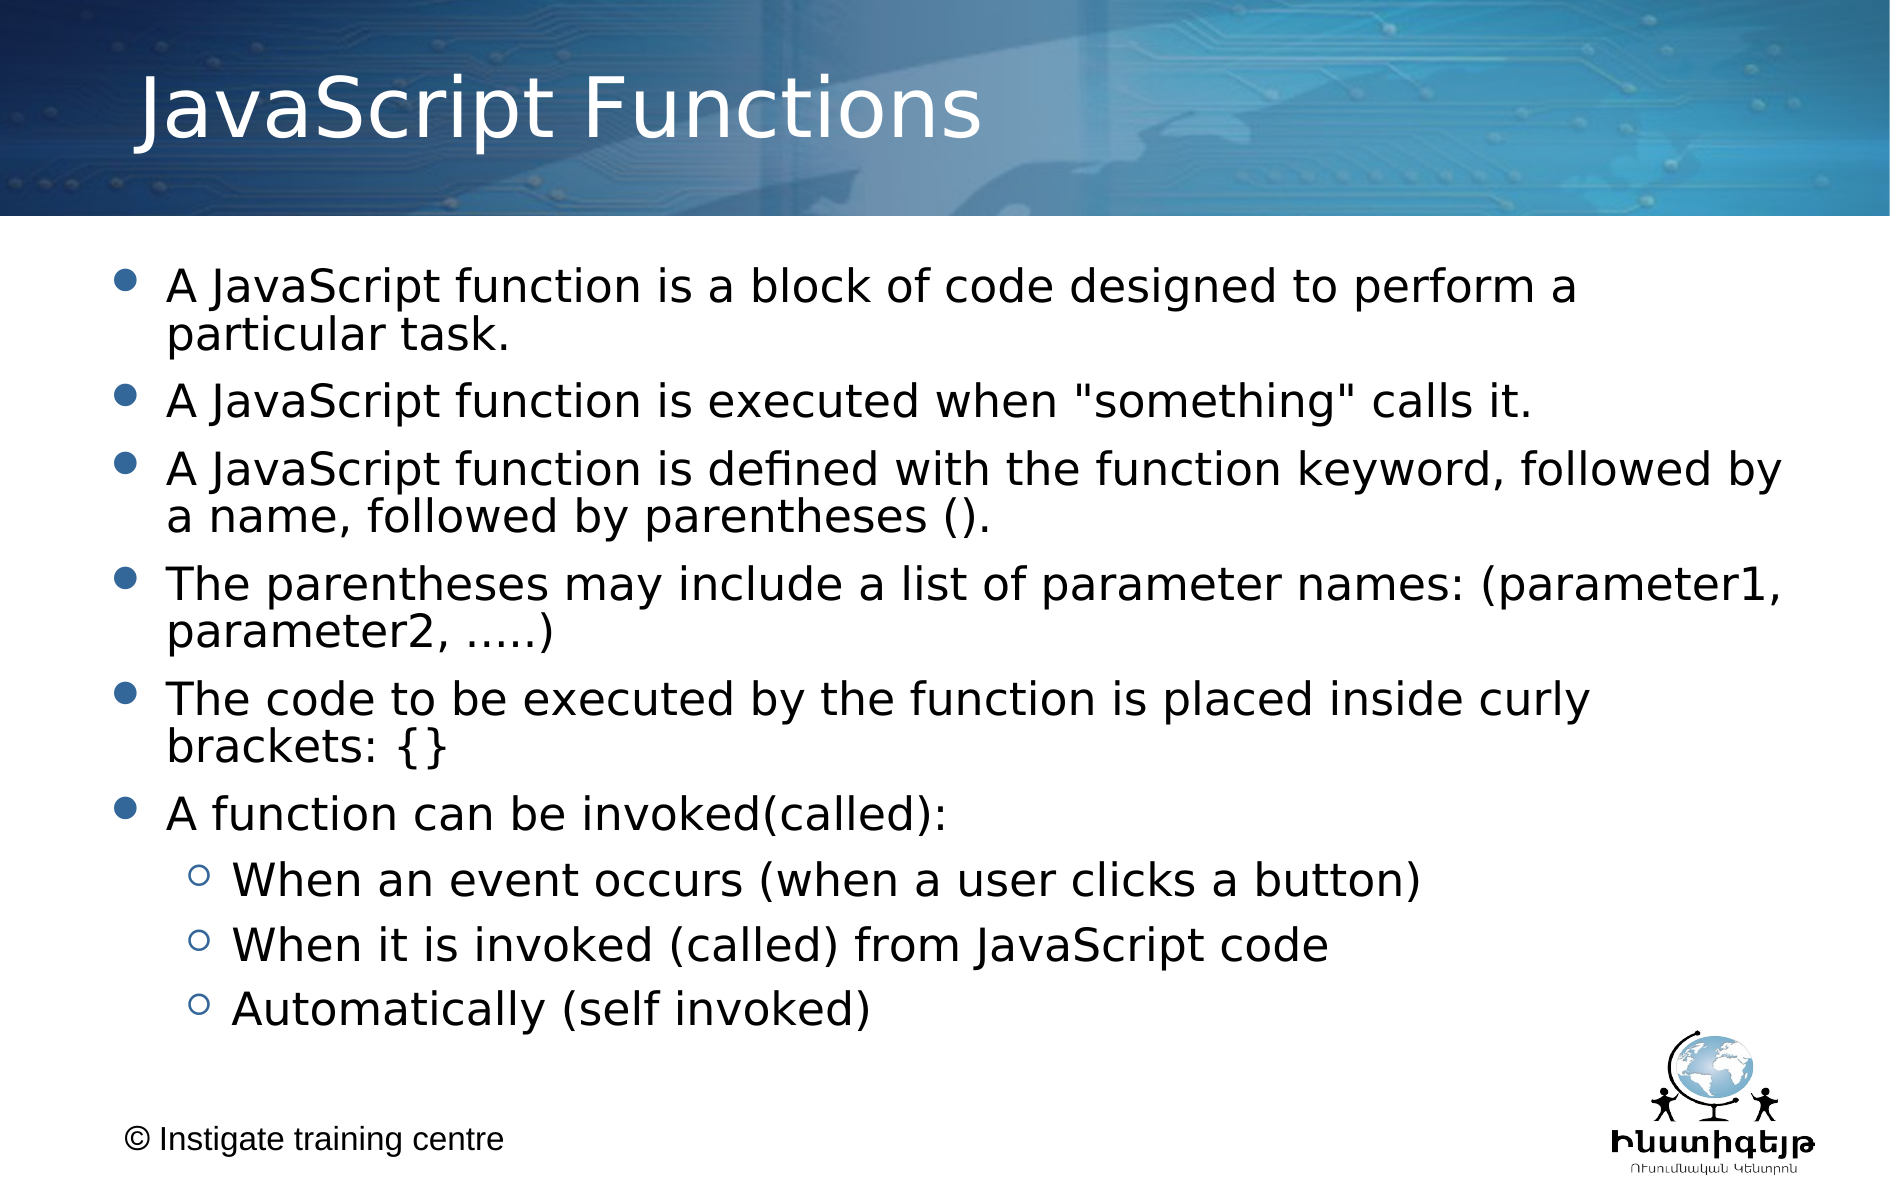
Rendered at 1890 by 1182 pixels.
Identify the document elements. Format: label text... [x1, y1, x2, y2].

text_box JavaScript Functions [138, 82, 1801, 87]
list A JavaScript function is a block of code designed to perform a particular task. A JavaScript function is executed when "something" calls it. A JavaScript function is defined with the function keyword, followed by a name, followed by parentheses (). The parentheses may include a list of parameter names: (parameter1, parameter2, .....) The code to be executed by the function is placed inside curly brackets: {} A function can be invoked(called): When an event occurs (when a user clicks a button) When it is invoked (called) from JavaScript code Automatically (self invoked) [110, 264, 1801, 293]
picture [0, 0, 1890, 216]
picture [1612, 1030, 1815, 1175]
